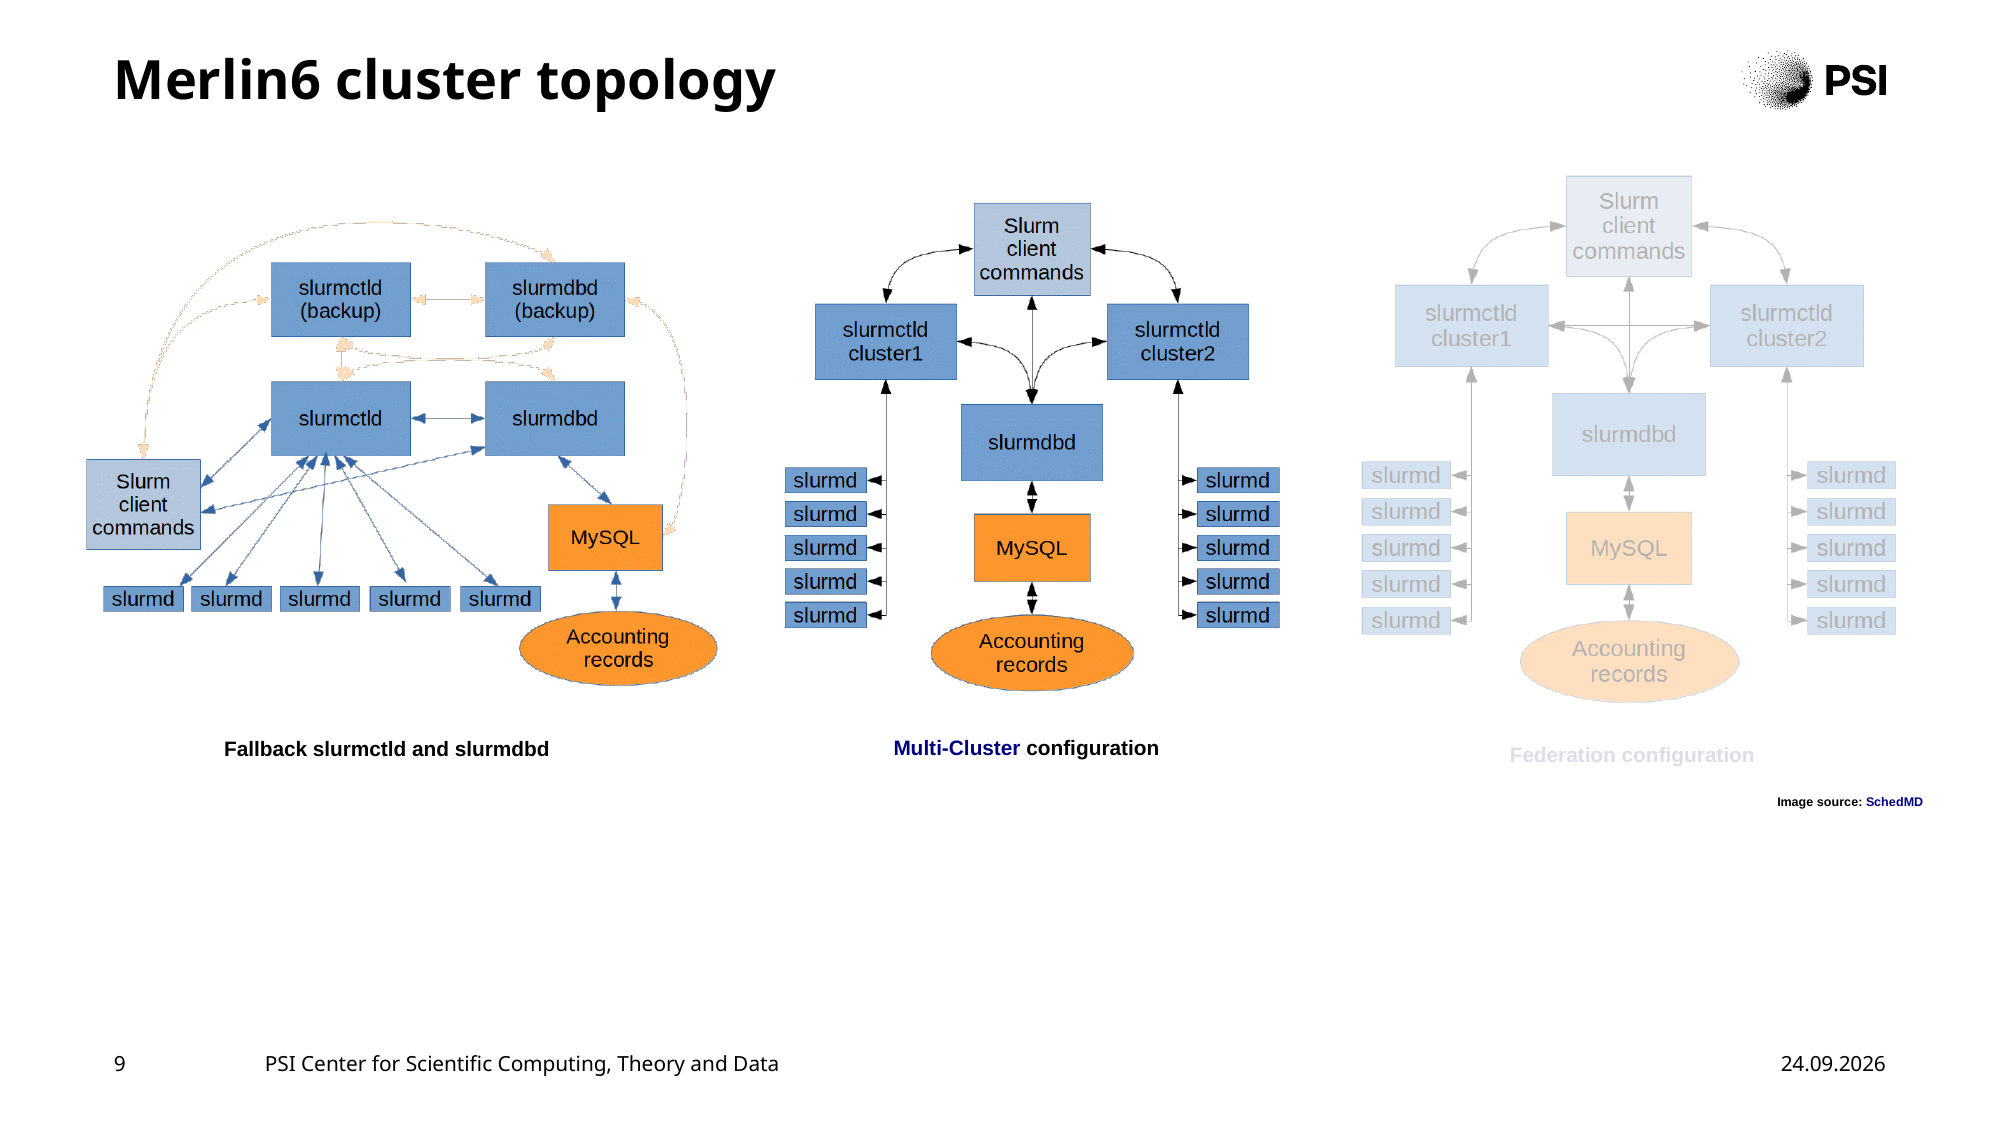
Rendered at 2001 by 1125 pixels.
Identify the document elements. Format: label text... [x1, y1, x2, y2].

text_box Image source: SchedMD [1762, 787, 1943, 826]
text_box Federation configuration [1466, 736, 1804, 798]
picture [1341, 158, 1913, 713]
title Merlin6 cluster topology [114, 45, 1585, 179]
text_box Multi-Cluster configuration [854, 729, 1204, 791]
text_box Fallback slurmctld and slurmdbd [199, 730, 581, 792]
picture [80, 214, 726, 702]
picture [750, 188, 1312, 701]
